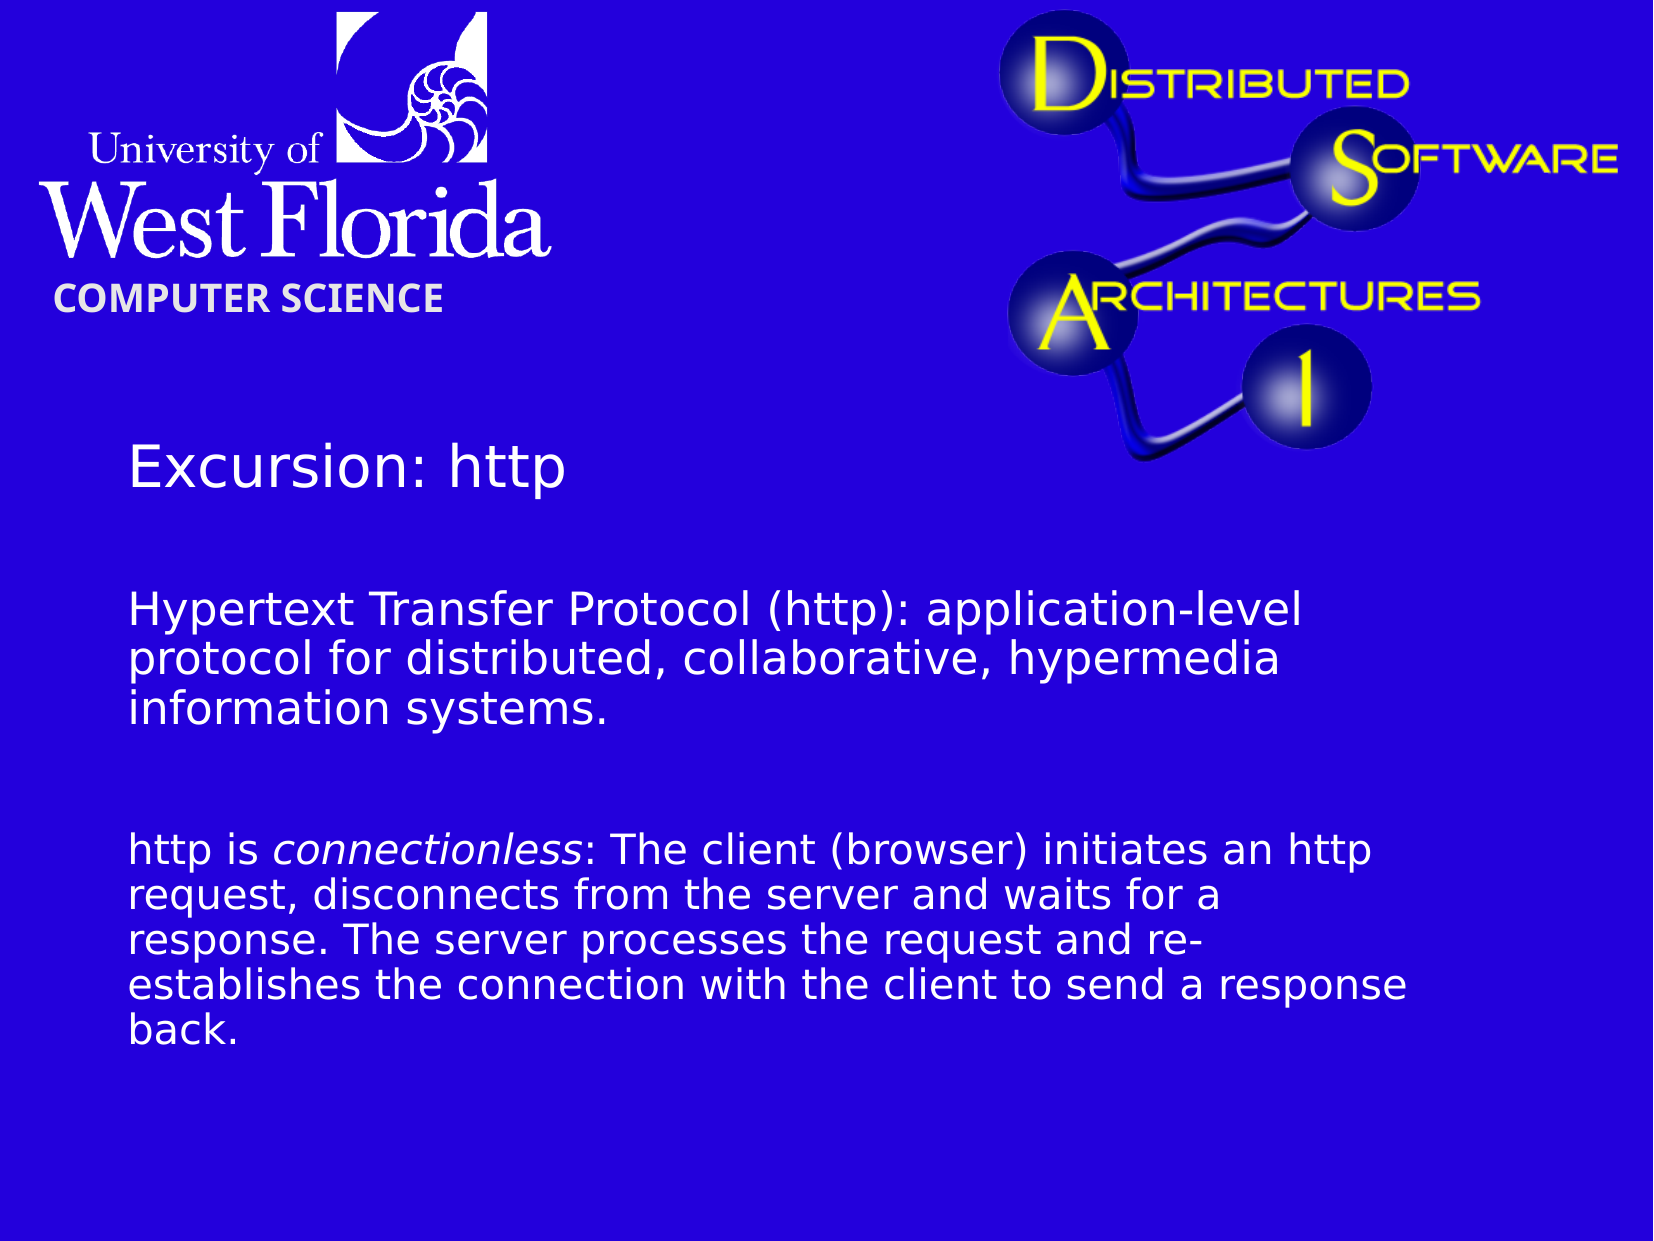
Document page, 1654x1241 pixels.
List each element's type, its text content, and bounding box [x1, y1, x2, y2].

picture [37, 0, 559, 262]
text_box Excursion: http Hypertext Transfer Protocol (http): application-level protocol for distributed, collaborative, hypermedia information systems. http is connectionless: The client (browser) initiates an http request, disconnects from the server and waits for a response. The server processes the request and re-establishes the connection with the client to send a response back. [112, 426, 1426, 1107]
picture [910, 0, 1653, 506]
text_box COMPUTER SCIENCE [37, 262, 563, 325]
